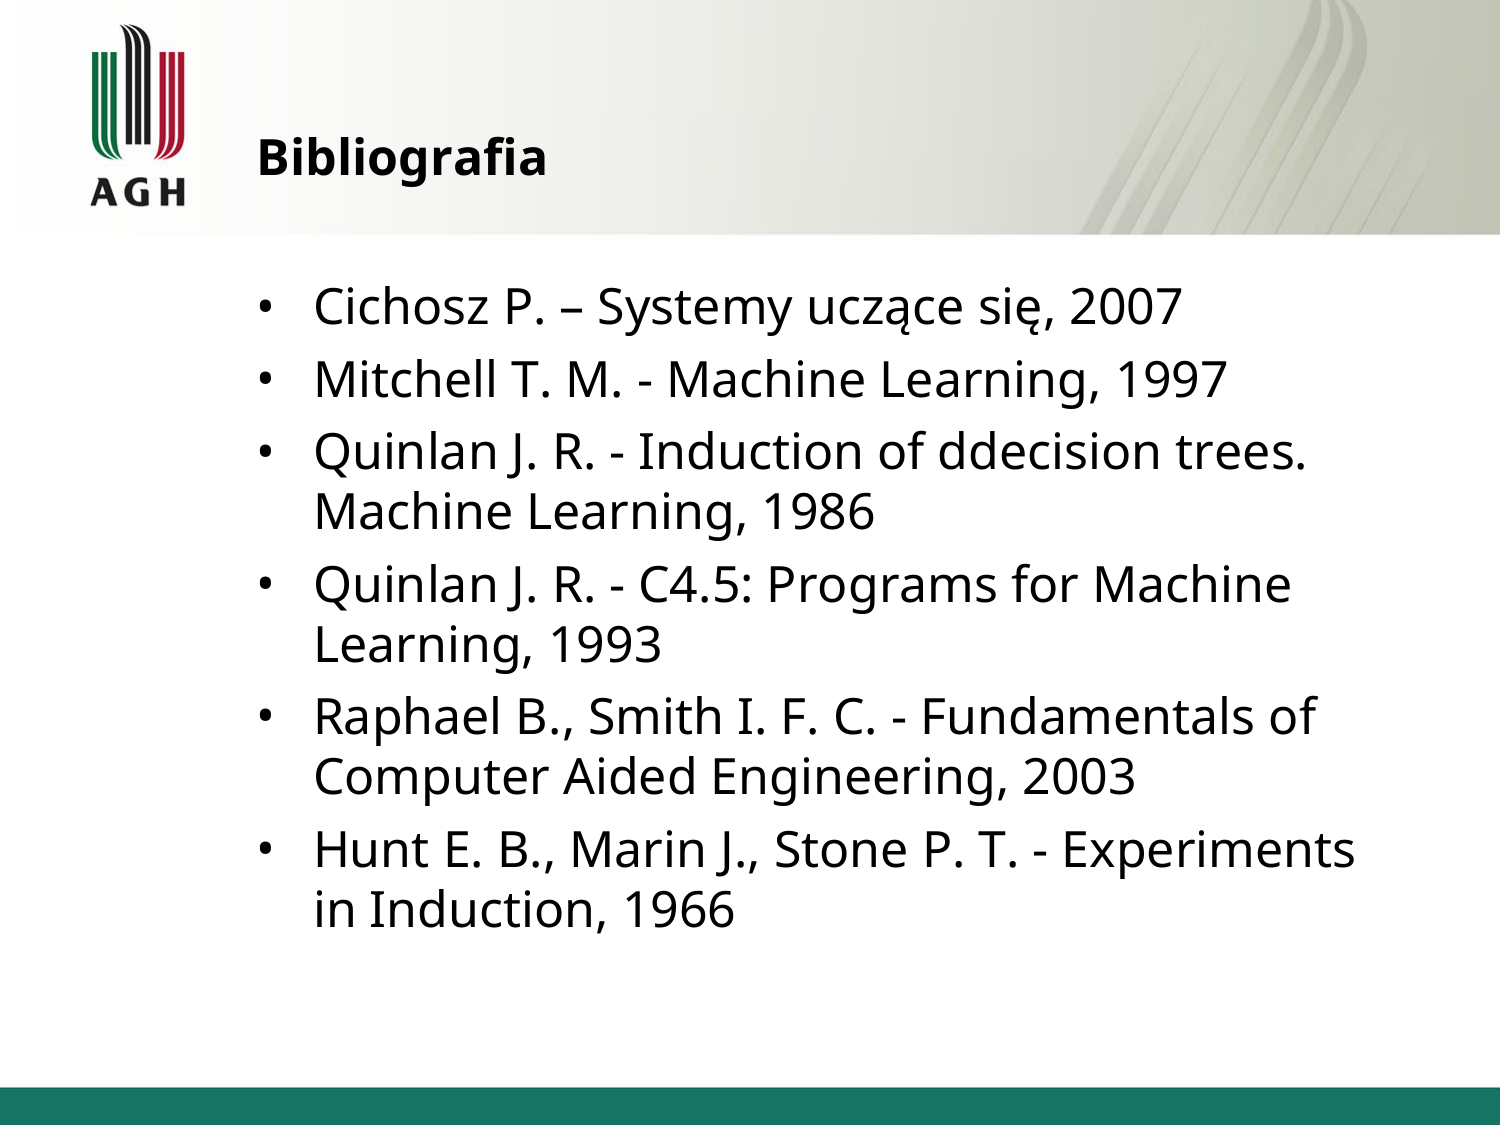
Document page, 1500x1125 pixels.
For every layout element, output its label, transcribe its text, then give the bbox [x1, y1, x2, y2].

title Bibliografia [242, 78, 1425, 233]
list Cichosz P. – Systemy uczące się, 2007 Mitchell T. M. - Machine Learning, 1997 Quinlan J. R. - Induction of ddecision trees. Machine Learning, 1986 Quinlan J. R. - C4.5: Programs for Machine Learning, 1993 Raphael B., Smith I. F. C. - Fundamentals of Computer Aided Engineering, 2003 Hunt E. B., Marin J., Stone P. T. - Experiments in Induction, 1966 [242, 267, 1425, 1005]
picture [0, 0, 1500, 1125]
